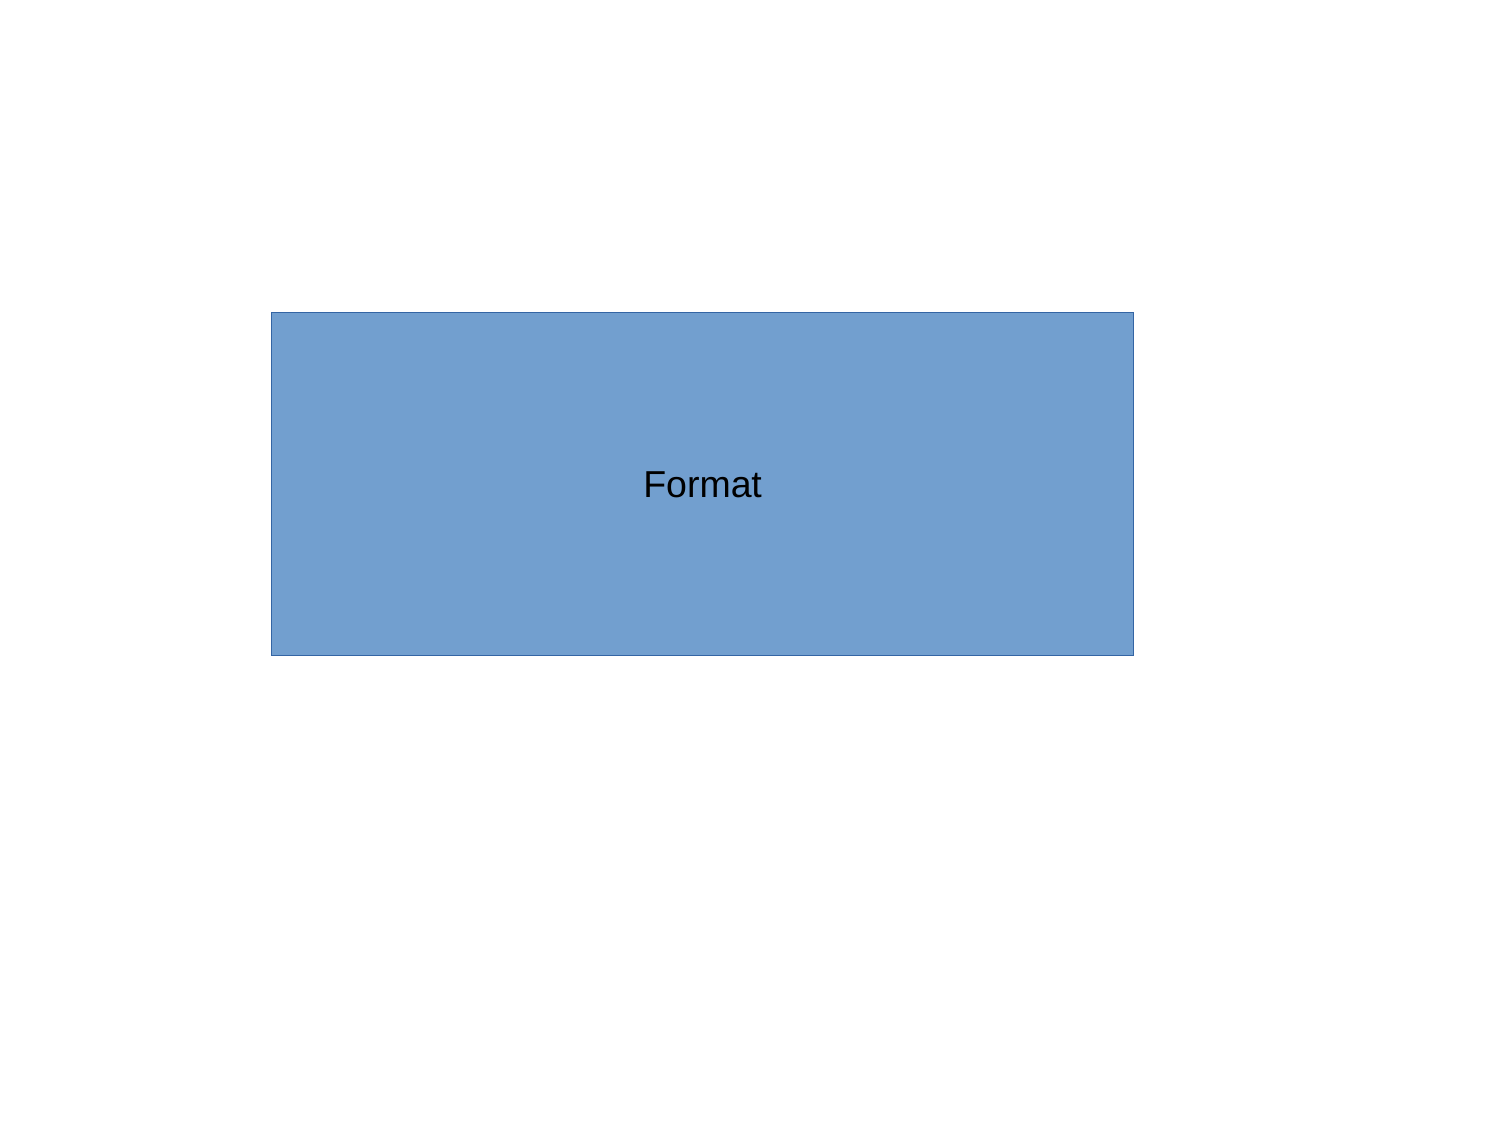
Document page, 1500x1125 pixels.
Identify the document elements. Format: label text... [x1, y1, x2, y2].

text_box Format [271, 312, 1134, 656]
